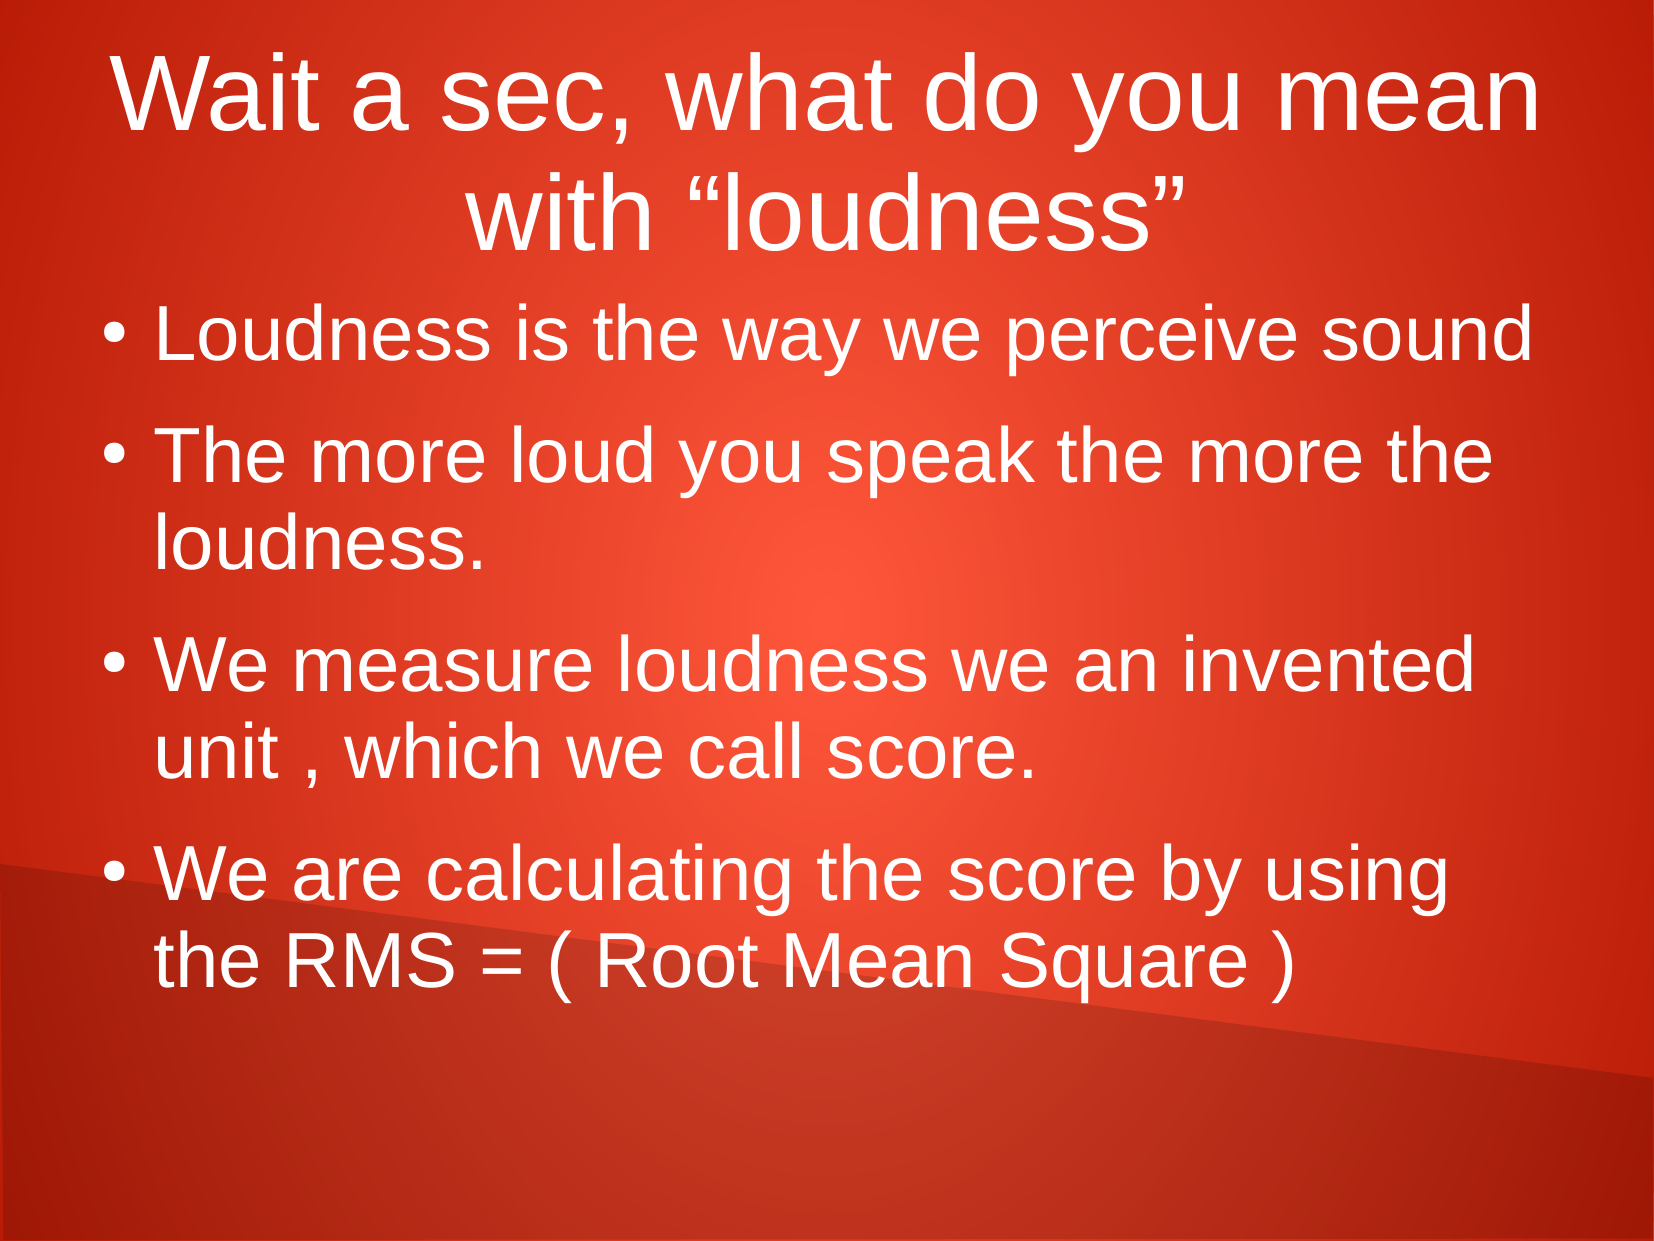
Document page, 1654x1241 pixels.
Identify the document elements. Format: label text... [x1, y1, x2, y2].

title Wait a sec, what do you mean with “loudness” [82, 32, 1571, 273]
list Loudness is the way we perceive sound The more loud you speak the more the loudness. We measure loudness we an invented unit , which we call score. We are calculating the score by using the RMS = ( Root Mean Square ) [82, 290, 1571, 1010]
